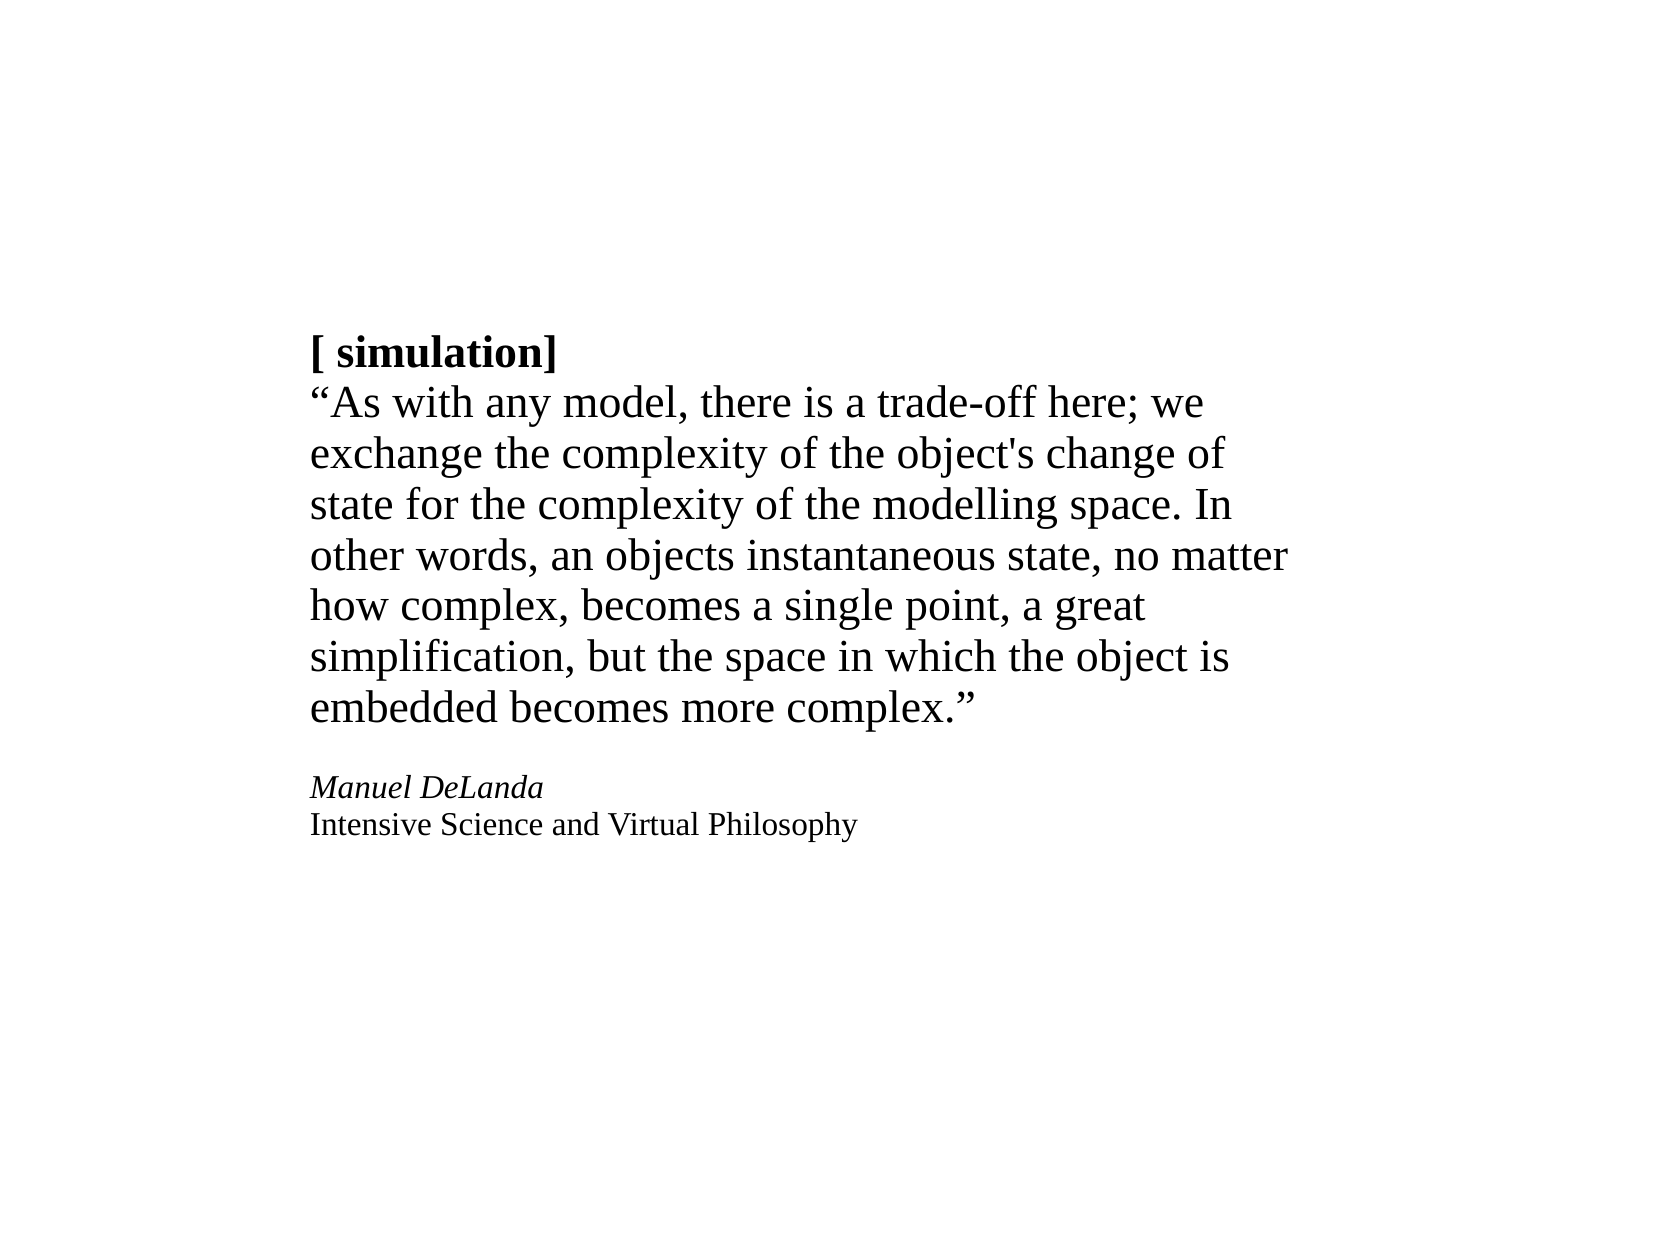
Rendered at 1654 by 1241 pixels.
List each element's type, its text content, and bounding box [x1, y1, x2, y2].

text_box [ simulation] “As with any model, there is a trade-off here; we exchange the complexity of the object's change of state for the complexity of the modelling space. In other words, an objects instantaneous state, no matter how complex, becomes a single point, a great simplification, but the space in which the object is embedded becomes more complex.” Manuel DeLanda Intensive Science and Virtual Philosophy [295, 318, 1312, 856]
